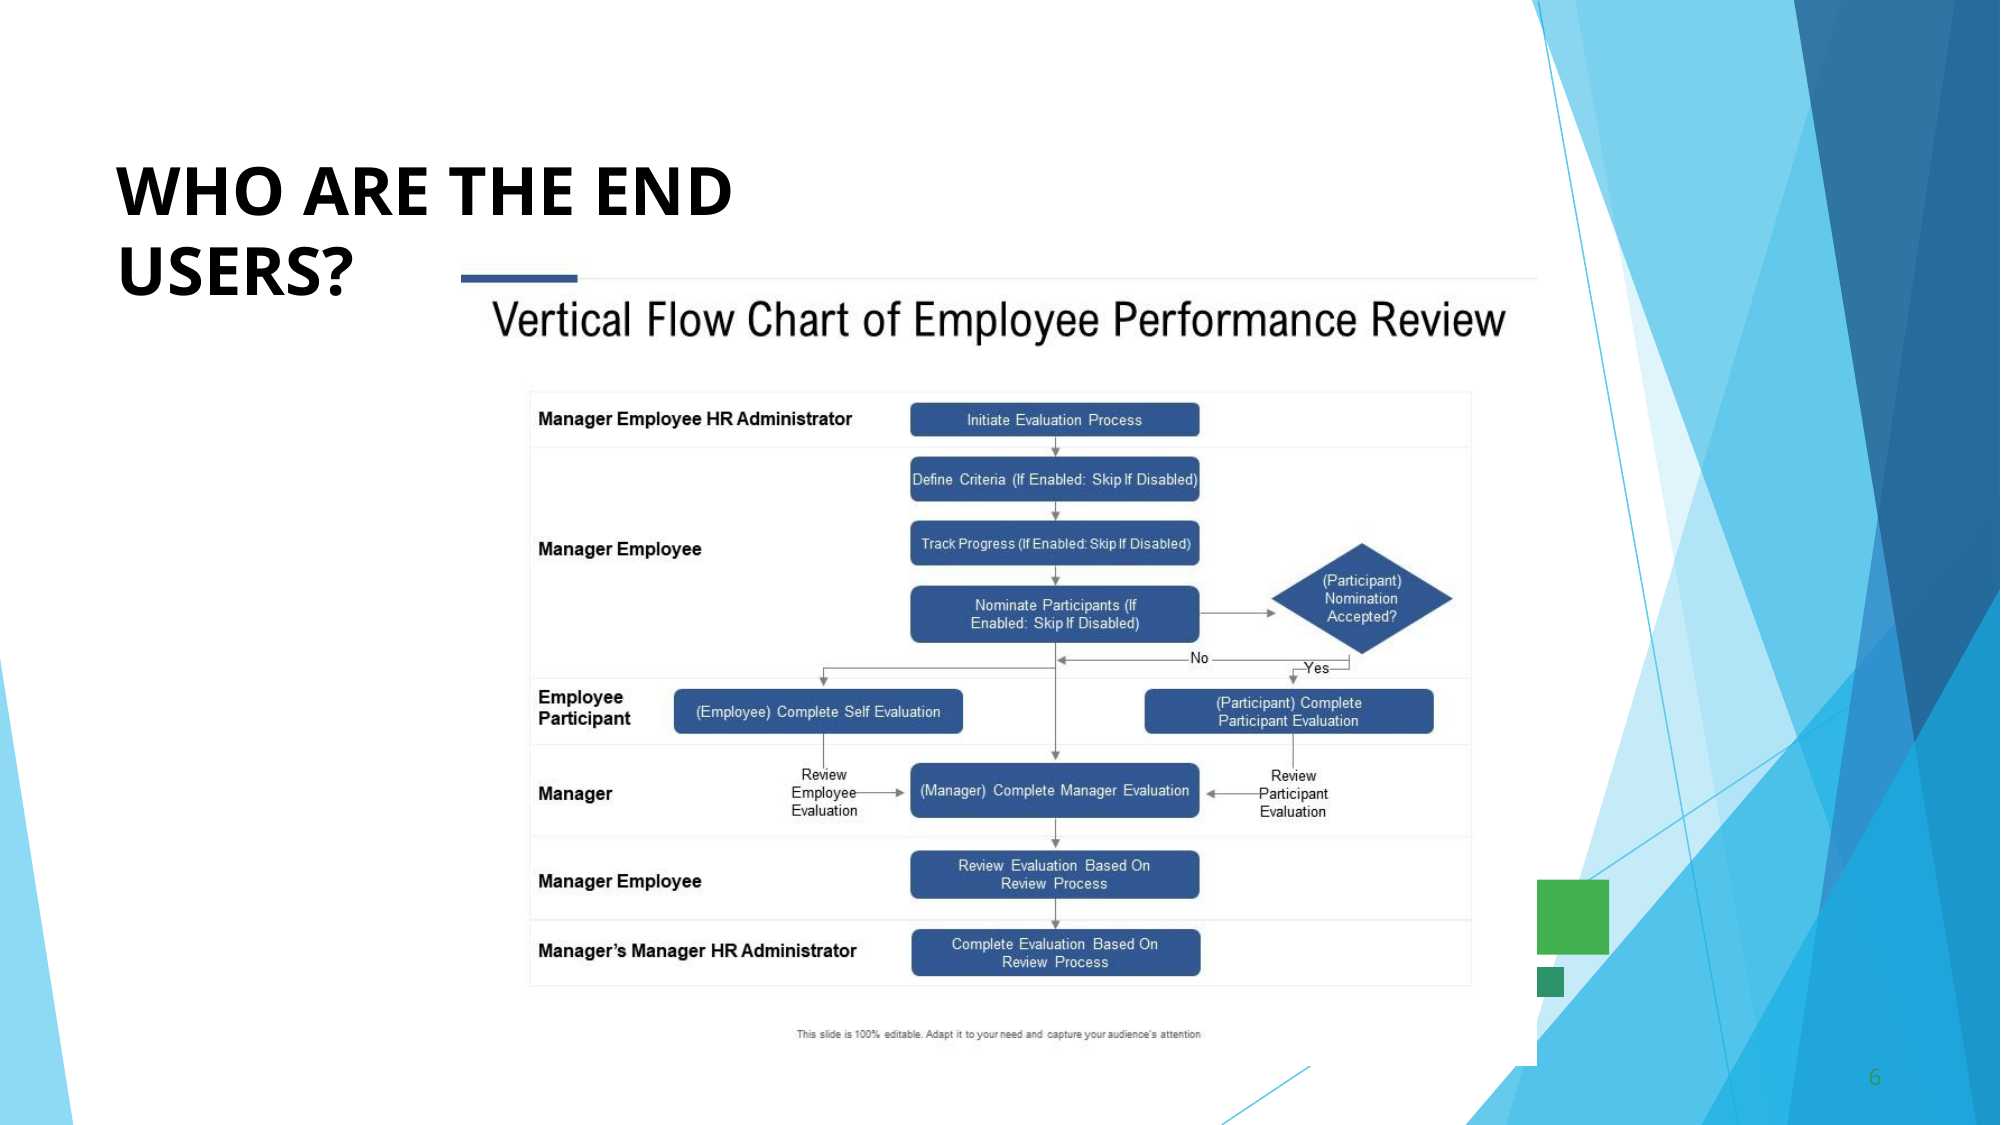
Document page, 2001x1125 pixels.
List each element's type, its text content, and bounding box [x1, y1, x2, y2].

title WHO ARE THE END USERS? [114, 146, 938, 309]
text_box [1537, 967, 1564, 997]
text_box [1537, 879, 1610, 955]
picture [118, 258, 1537, 1092]
slide_number <number> [1862, 1061, 1888, 1110]
